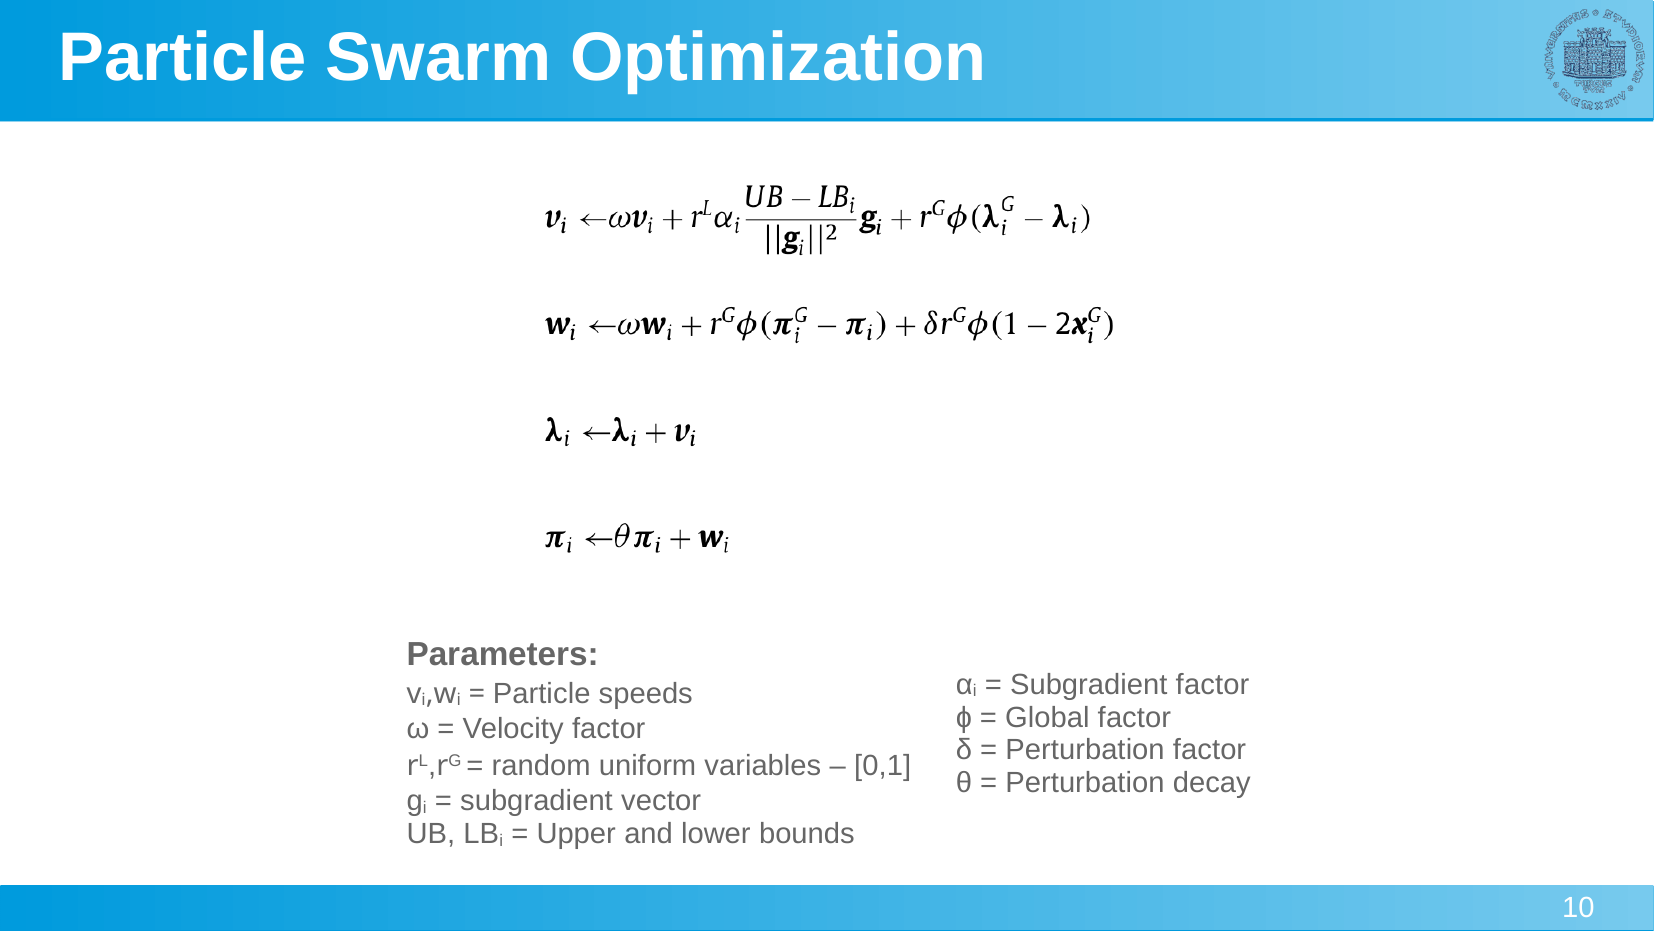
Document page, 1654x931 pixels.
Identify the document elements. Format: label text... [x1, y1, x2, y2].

picture [1537, 0, 1654, 117]
picture [530, 174, 1123, 563]
title Particle Swarm Optimization [59, 17, 1595, 97]
text_box αi = Subgradient factor ɸ = Global factor δ = Perturbation factor θ = Perturbation decay [941, 627, 1267, 807]
text_box Parameters: vi,wi = Particle speeds ω = Velocity factor rL,rG = random uniform variables – [0,1] gi = subgradient vector UB, LBi = Upper and lower bounds [391, 627, 927, 844]
